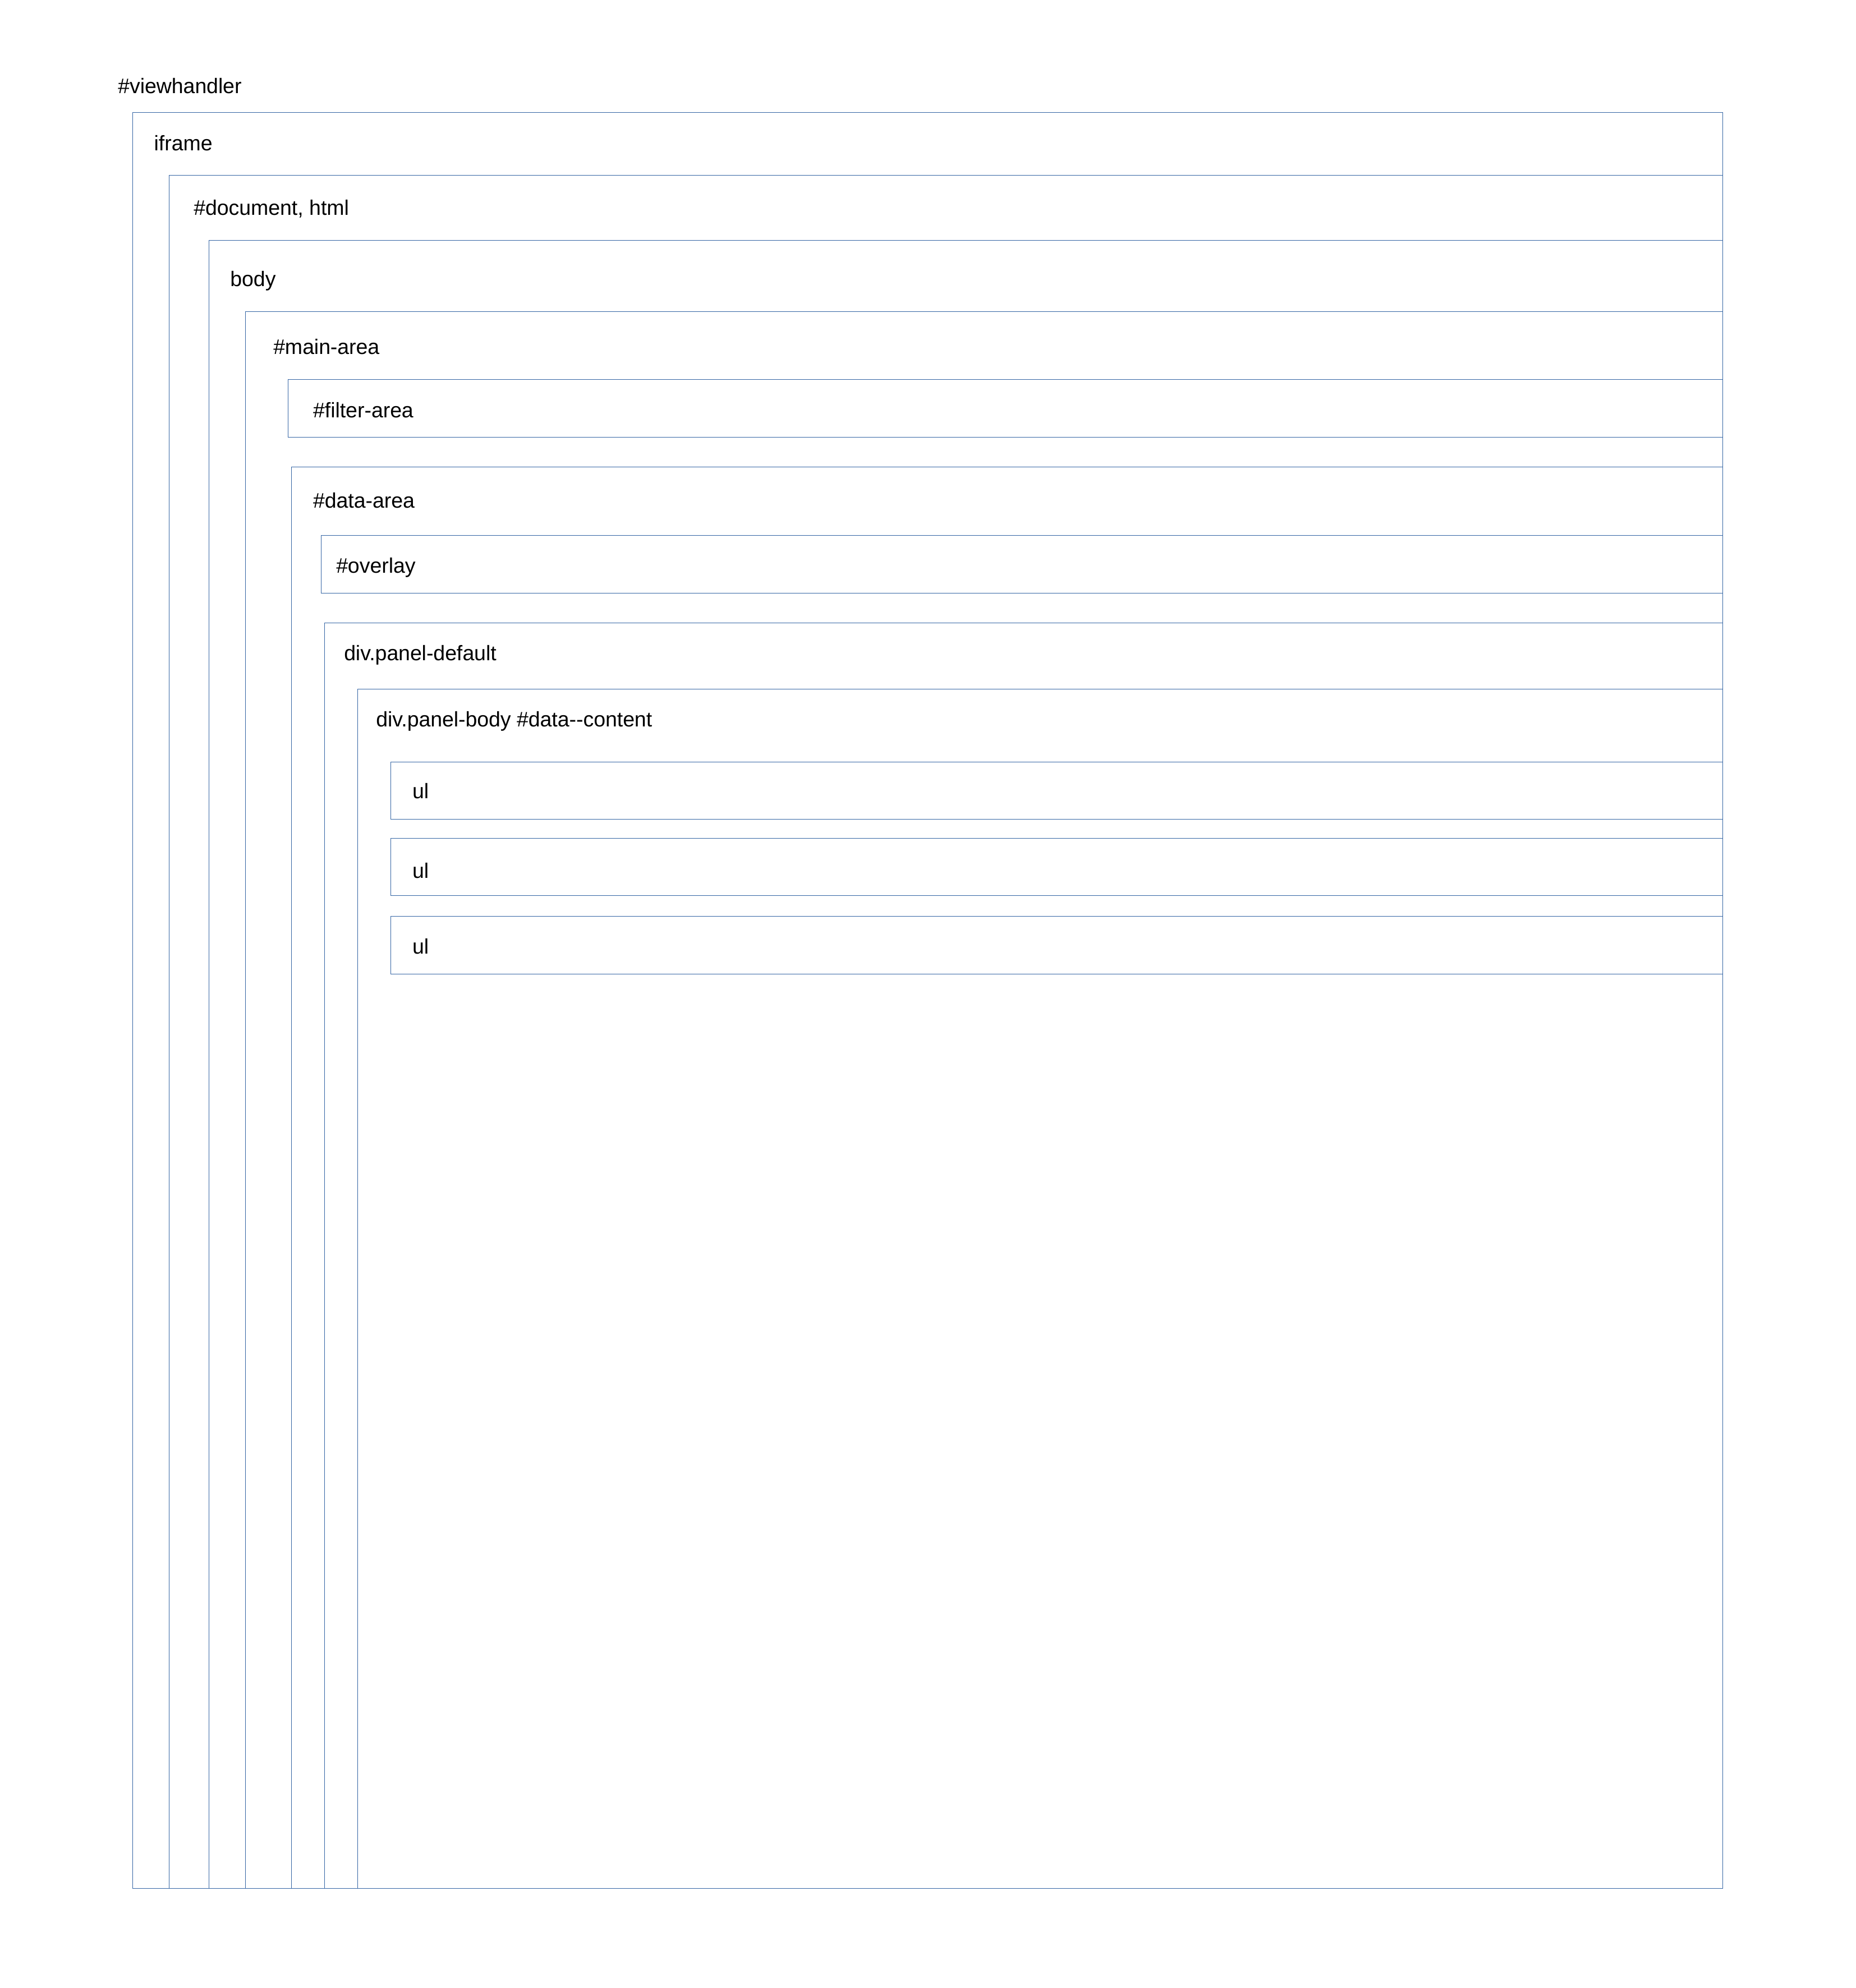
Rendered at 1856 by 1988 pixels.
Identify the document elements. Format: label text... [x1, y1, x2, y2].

text_box ul [404, 854, 438, 887]
text_box ul [404, 775, 438, 807]
text_box #filter-area [305, 394, 422, 426]
text_box div.panel-body #data--content [367, 703, 661, 736]
text_box ul [404, 931, 438, 963]
text_box body [222, 263, 284, 295]
text_box [132, 112, 1723, 1889]
text_box #viewhandler [109, 70, 250, 102]
text_box #main-area [265, 331, 388, 363]
text_box div.panel-default [336, 637, 505, 669]
text_box #overlay [328, 550, 424, 582]
text_box #data-area [305, 485, 423, 517]
text_box #document, html [185, 192, 358, 224]
text_box iframe [145, 127, 221, 159]
